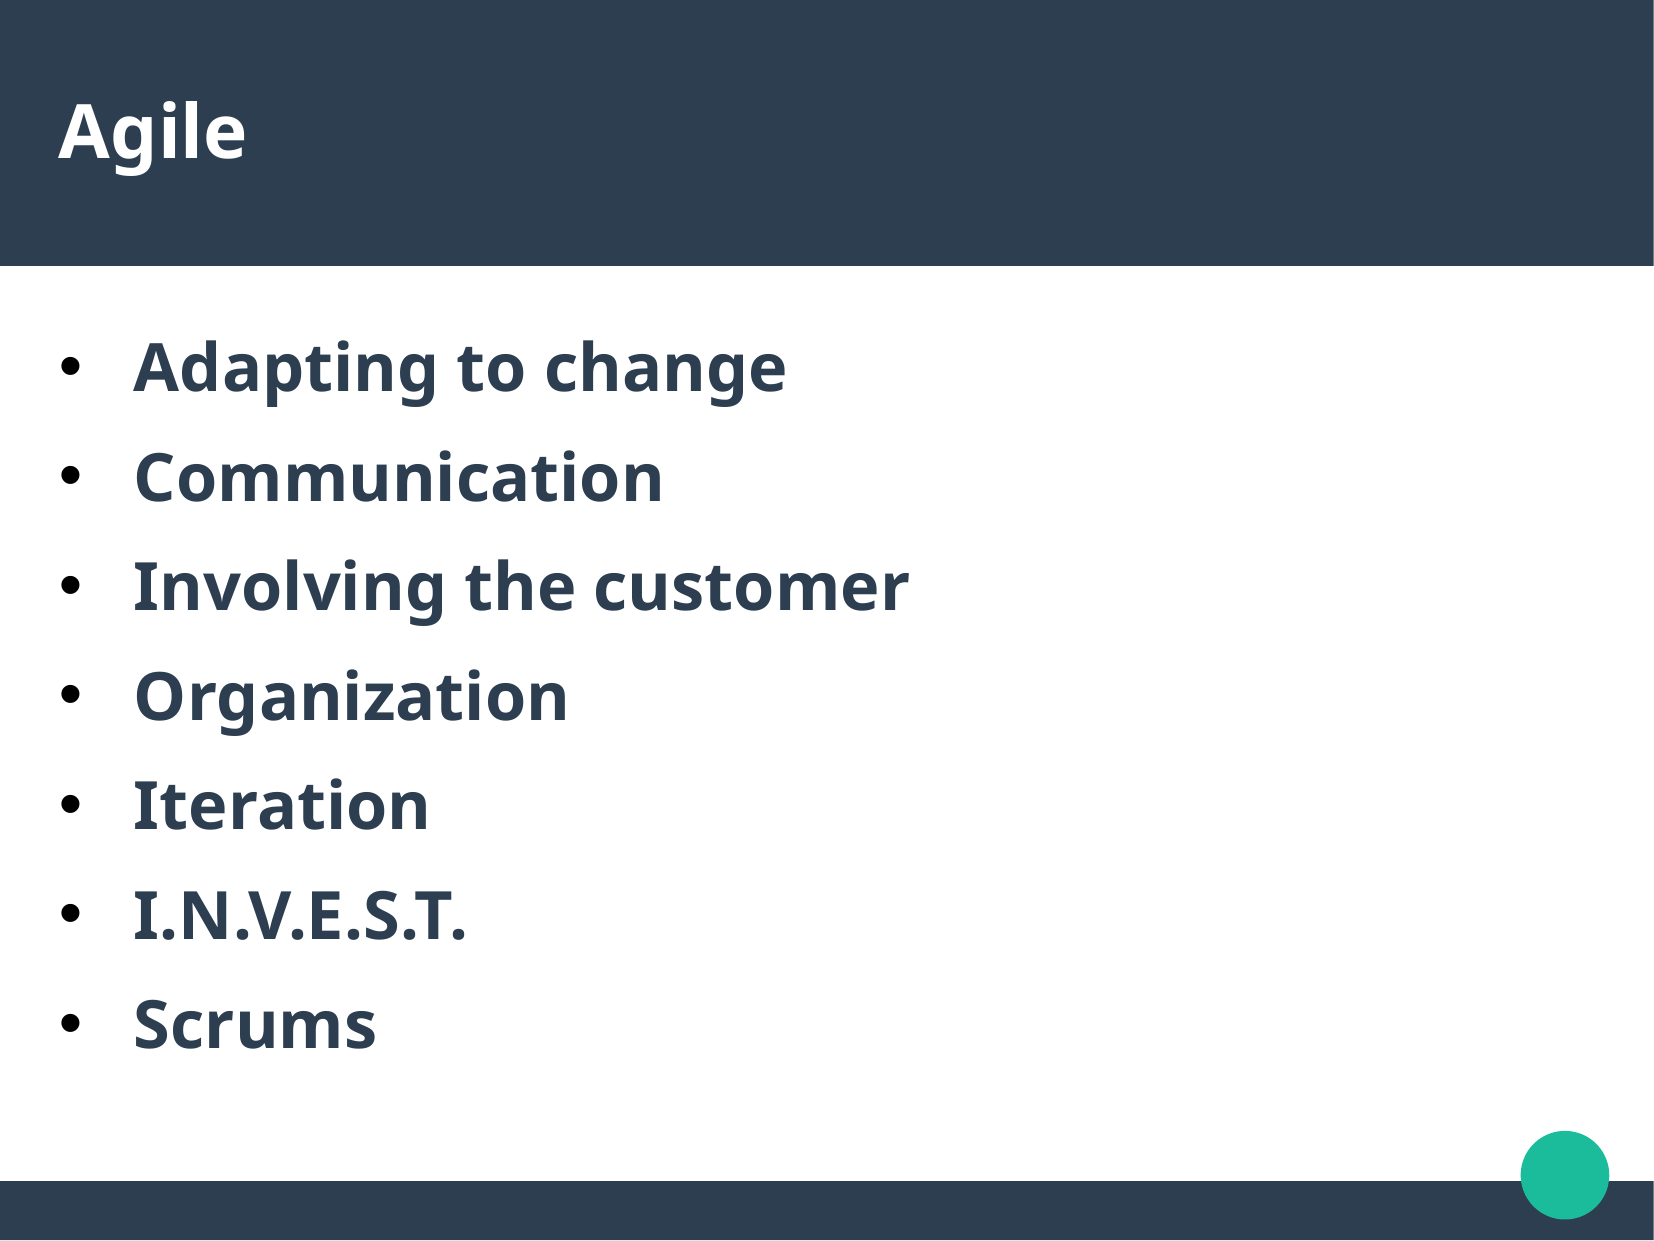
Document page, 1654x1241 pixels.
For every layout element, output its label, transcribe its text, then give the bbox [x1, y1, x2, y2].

list Adapting to change Communication Involving the customer Organization Iteration I.N.V.E.S.T. Scrums [59, 324, 1595, 1152]
title Agile [59, 49, 1595, 207]
